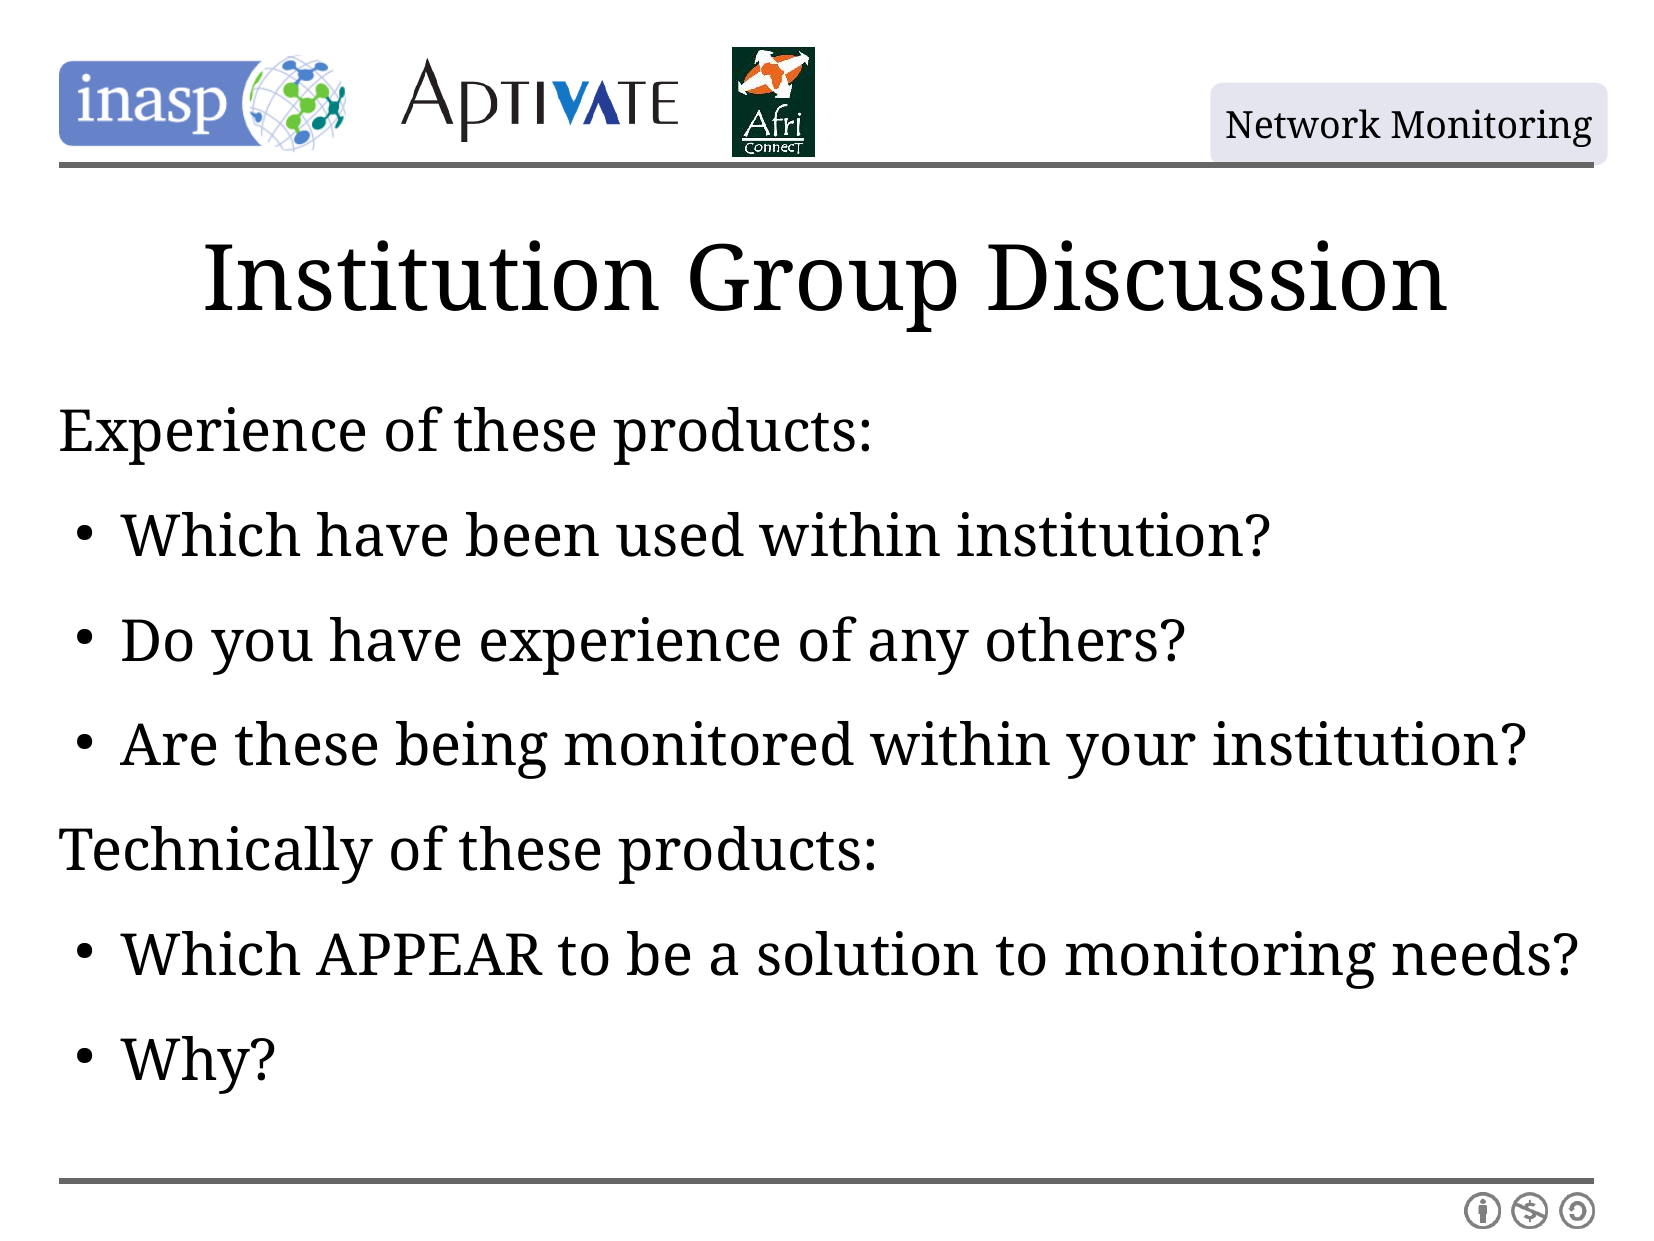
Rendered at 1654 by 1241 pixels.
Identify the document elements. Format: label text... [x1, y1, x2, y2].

picture [401, 58, 678, 142]
title Institution Group Discussion [59, 212, 1595, 343]
picture [1464, 1192, 1501, 1229]
picture [59, 47, 355, 160]
picture [1559, 1192, 1595, 1229]
list Experience of these products: Which have been used within institution? Do you have experience of any others? Are these being monitored within your institution? Technically of these products: Which APPEAR to be a solution to monitoring needs? Why? [59, 389, 1595, 1109]
picture [1511, 1192, 1548, 1229]
picture [732, 47, 815, 157]
